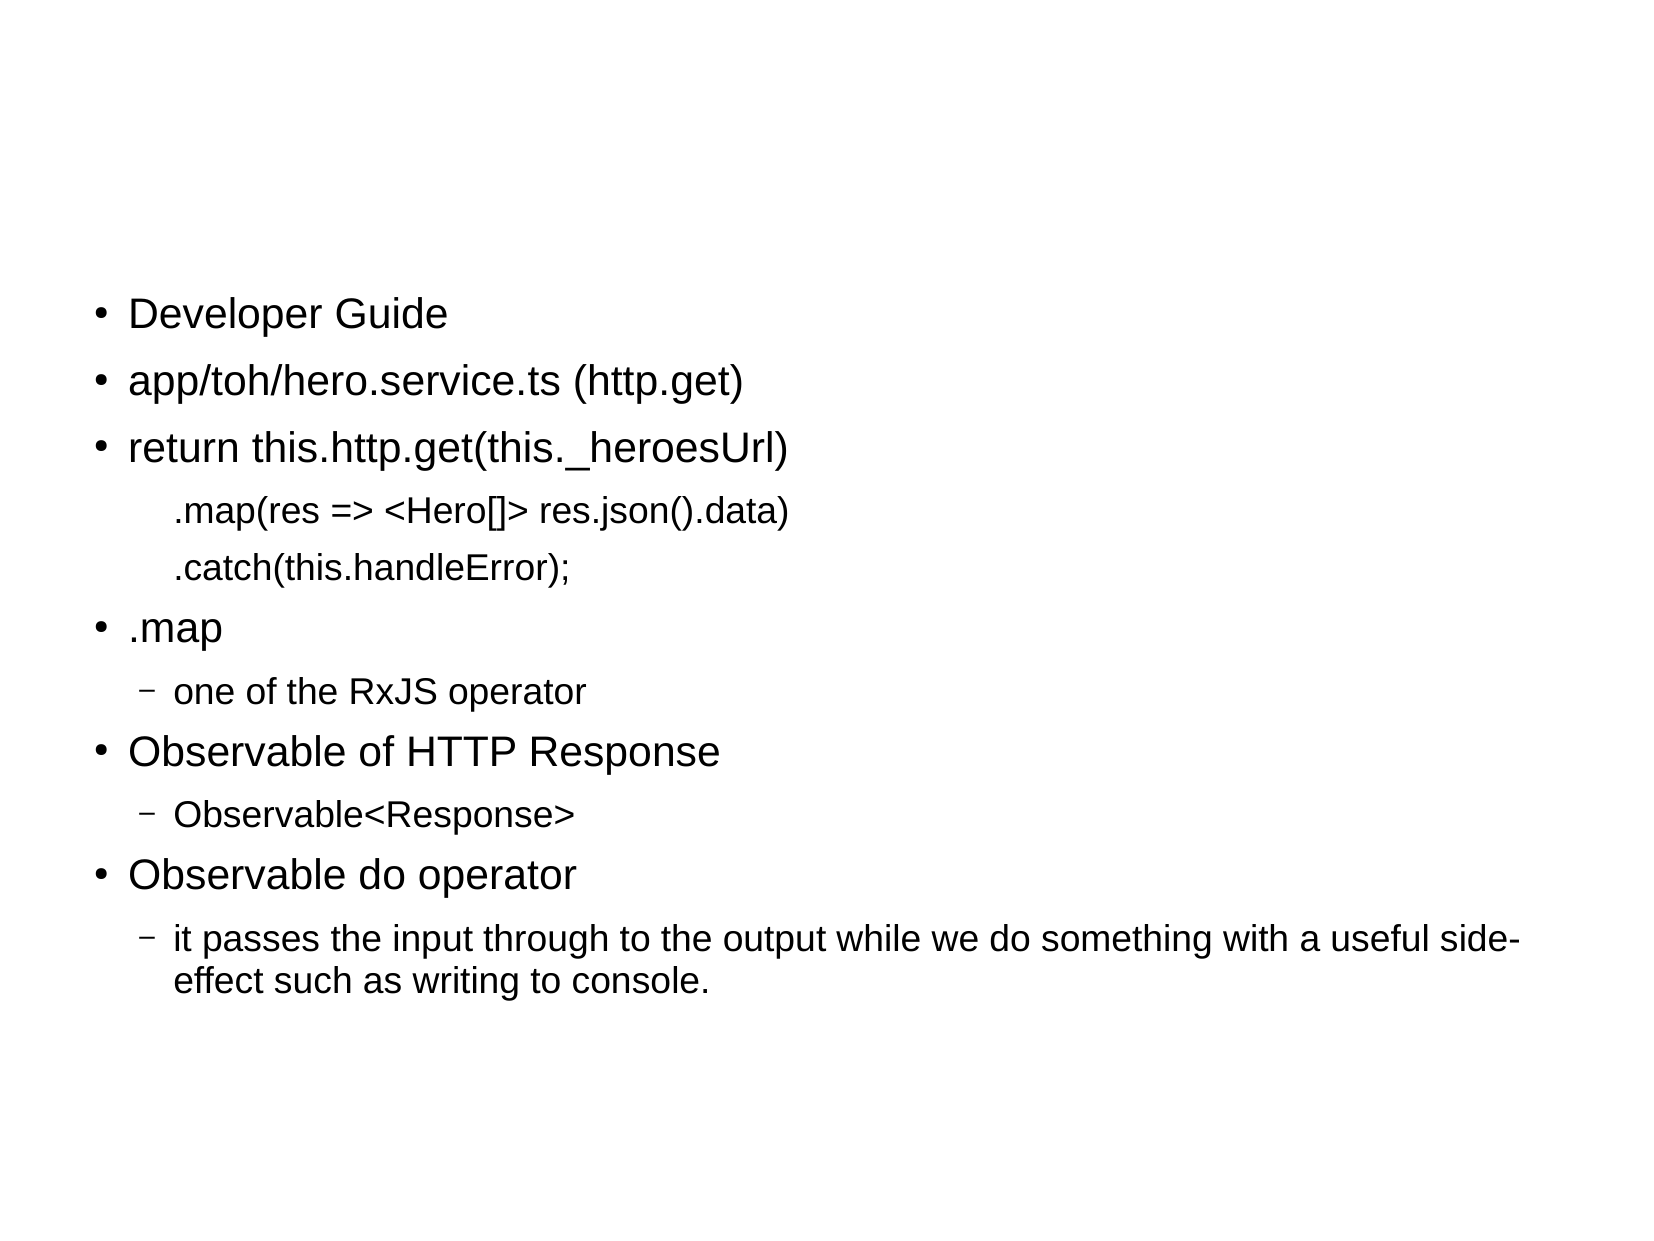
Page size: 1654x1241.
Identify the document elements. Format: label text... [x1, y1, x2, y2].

list Developer Guide app/toh/hero.service.ts (http.get) return this.http.get(this._heroesUrl) .map(res => <Hero[]> res.json().data) .catch(this.handleError); .map one of the RxJS operator Observable of HTTP Response Observable<Response> Observable do operator it passes the input through to the output while we do something with a useful side-effect such as writing to console. [82, 290, 1571, 1010]
